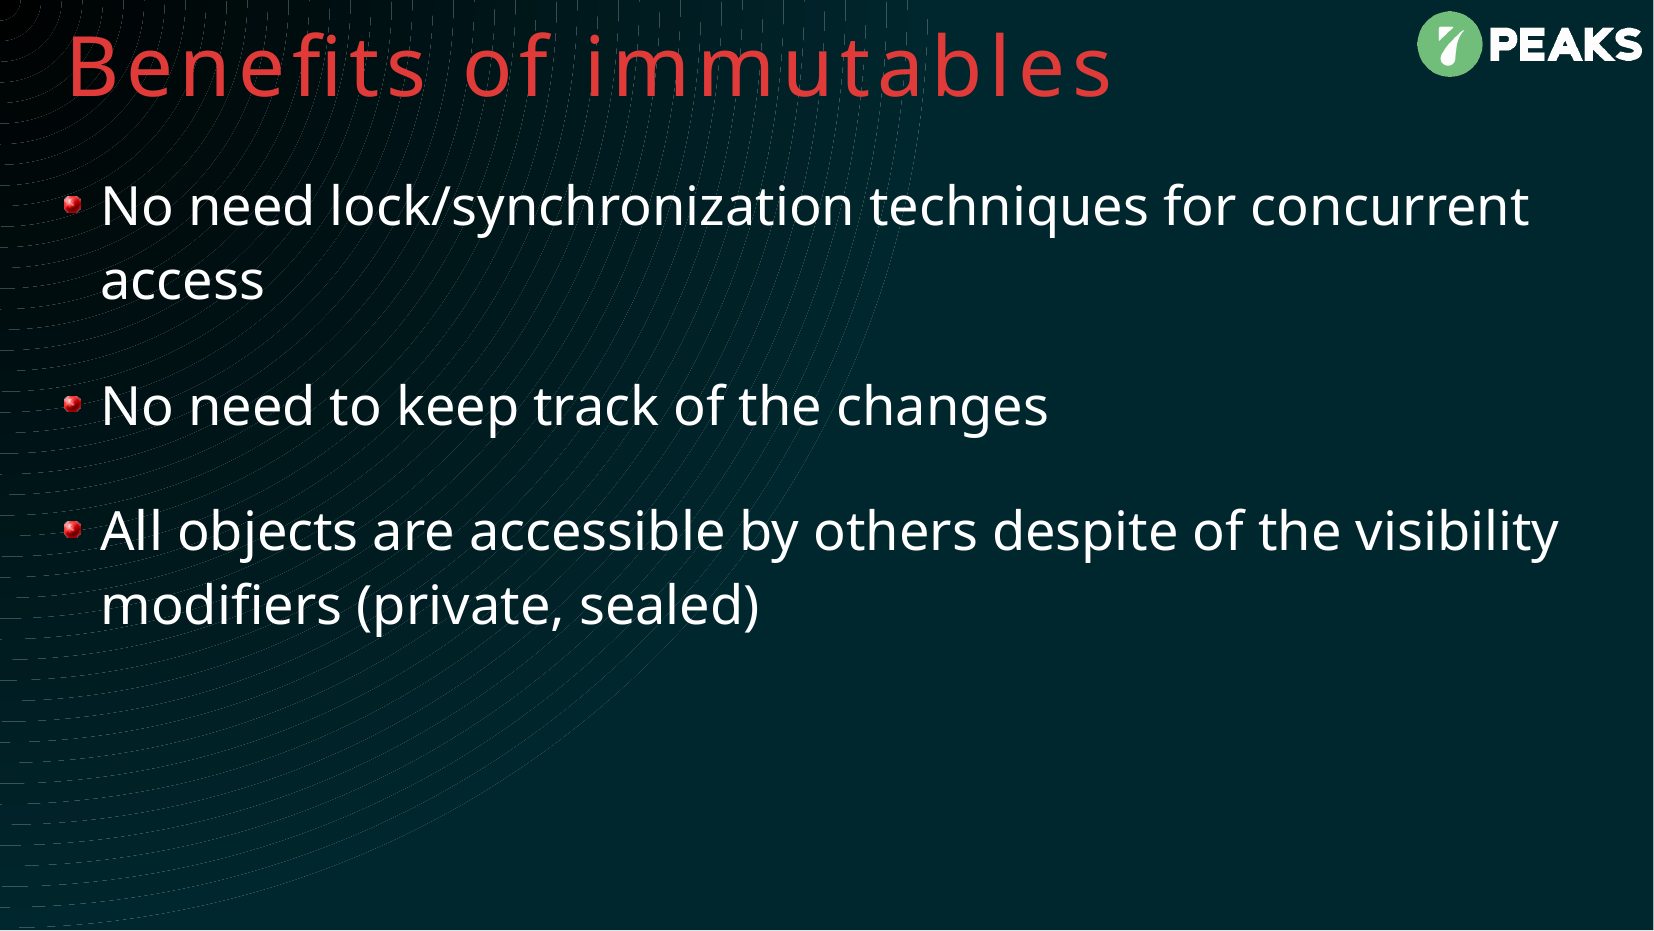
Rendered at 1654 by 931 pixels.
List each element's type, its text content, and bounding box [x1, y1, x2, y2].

text_box Benefits of immutables [50, 0, 1394, 133]
text_box No need lock/synchronization techniques for concurrent access No need to keep track of the changes All objects are accessible by others despite of the visibility modifiers (private, sealed) [50, 160, 1604, 852]
picture [1417, 11, 1642, 77]
